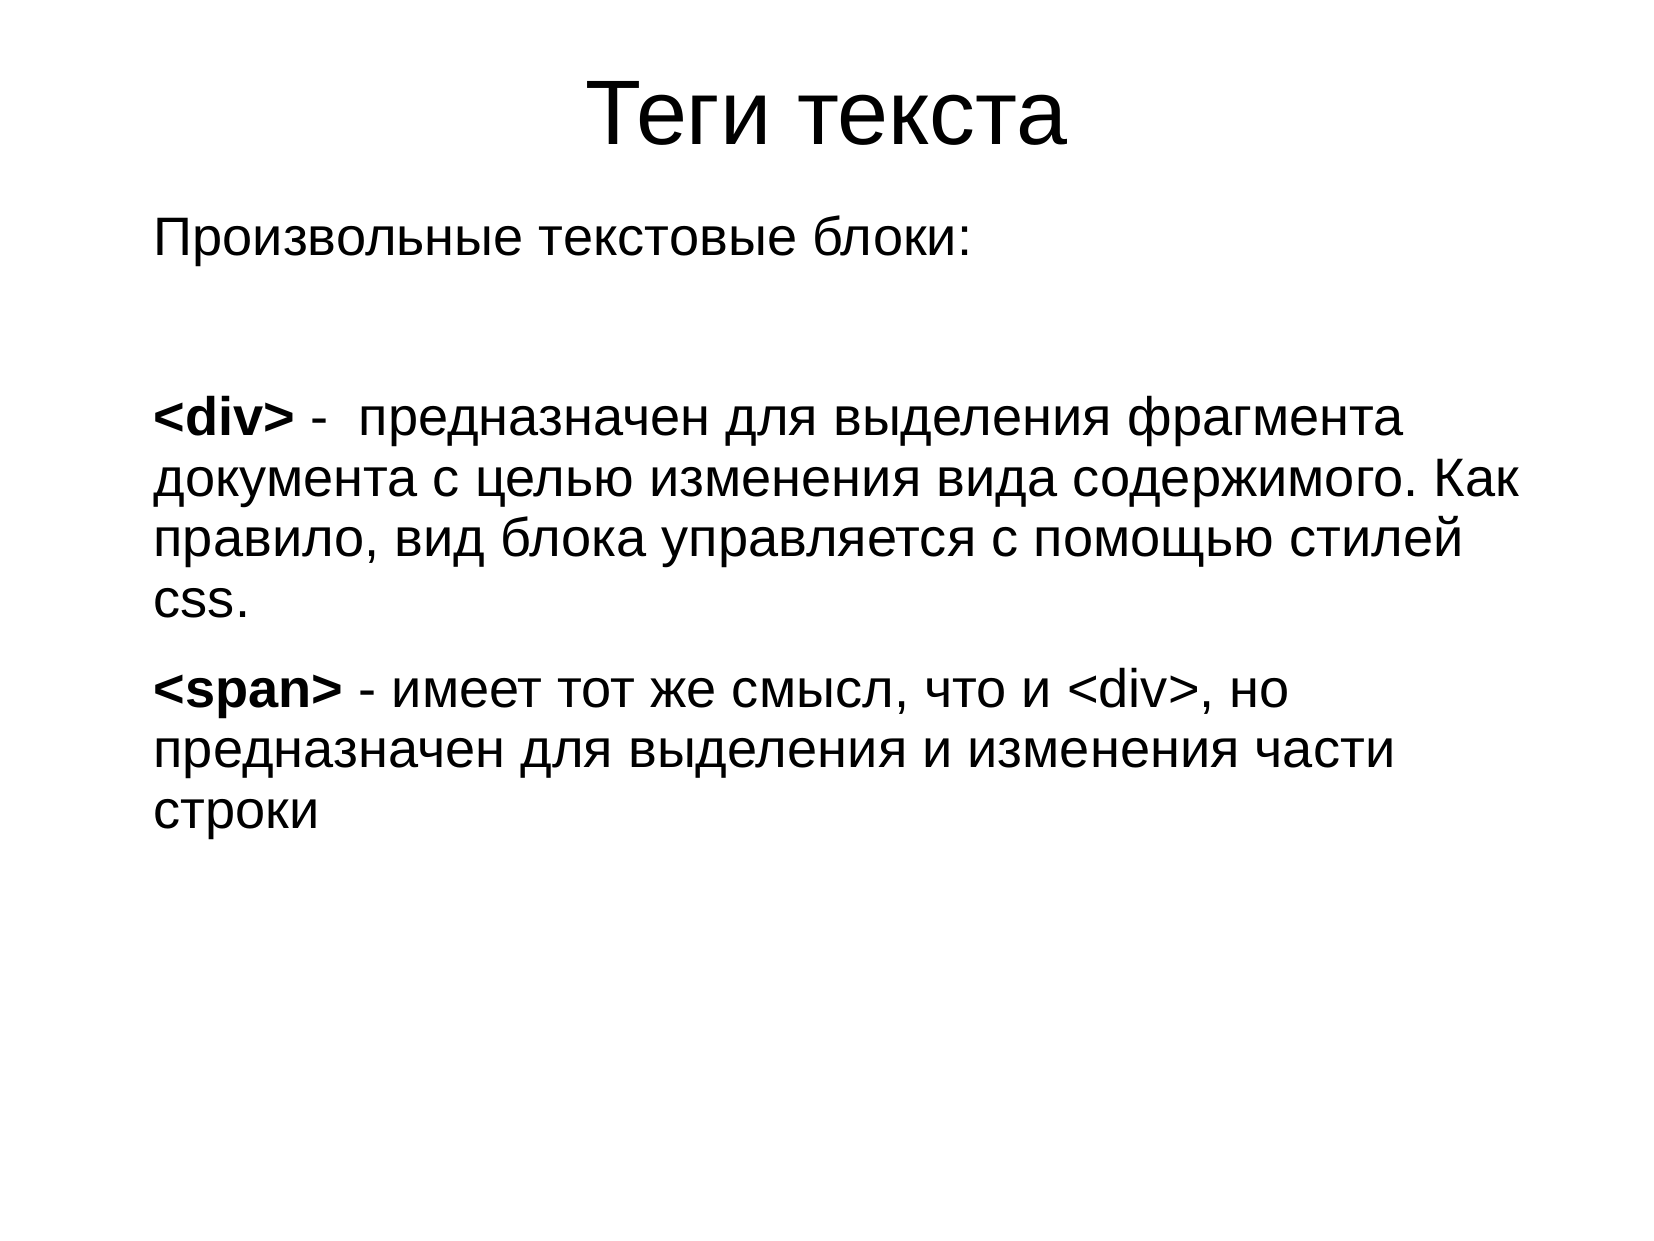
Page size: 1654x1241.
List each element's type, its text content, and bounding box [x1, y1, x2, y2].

list Произвольные текстовые блоки: <div> - предназначен для выделения фрагмента документа с целью изменения вида содержимого. Как правило, вид блока управляется с помощью стилей css. <span> - имеет тот же смысл, что и <div>, но предназначен для выделения и изменения части строки [82, 206, 1571, 1109]
title Теги текста [82, 49, 1571, 178]
